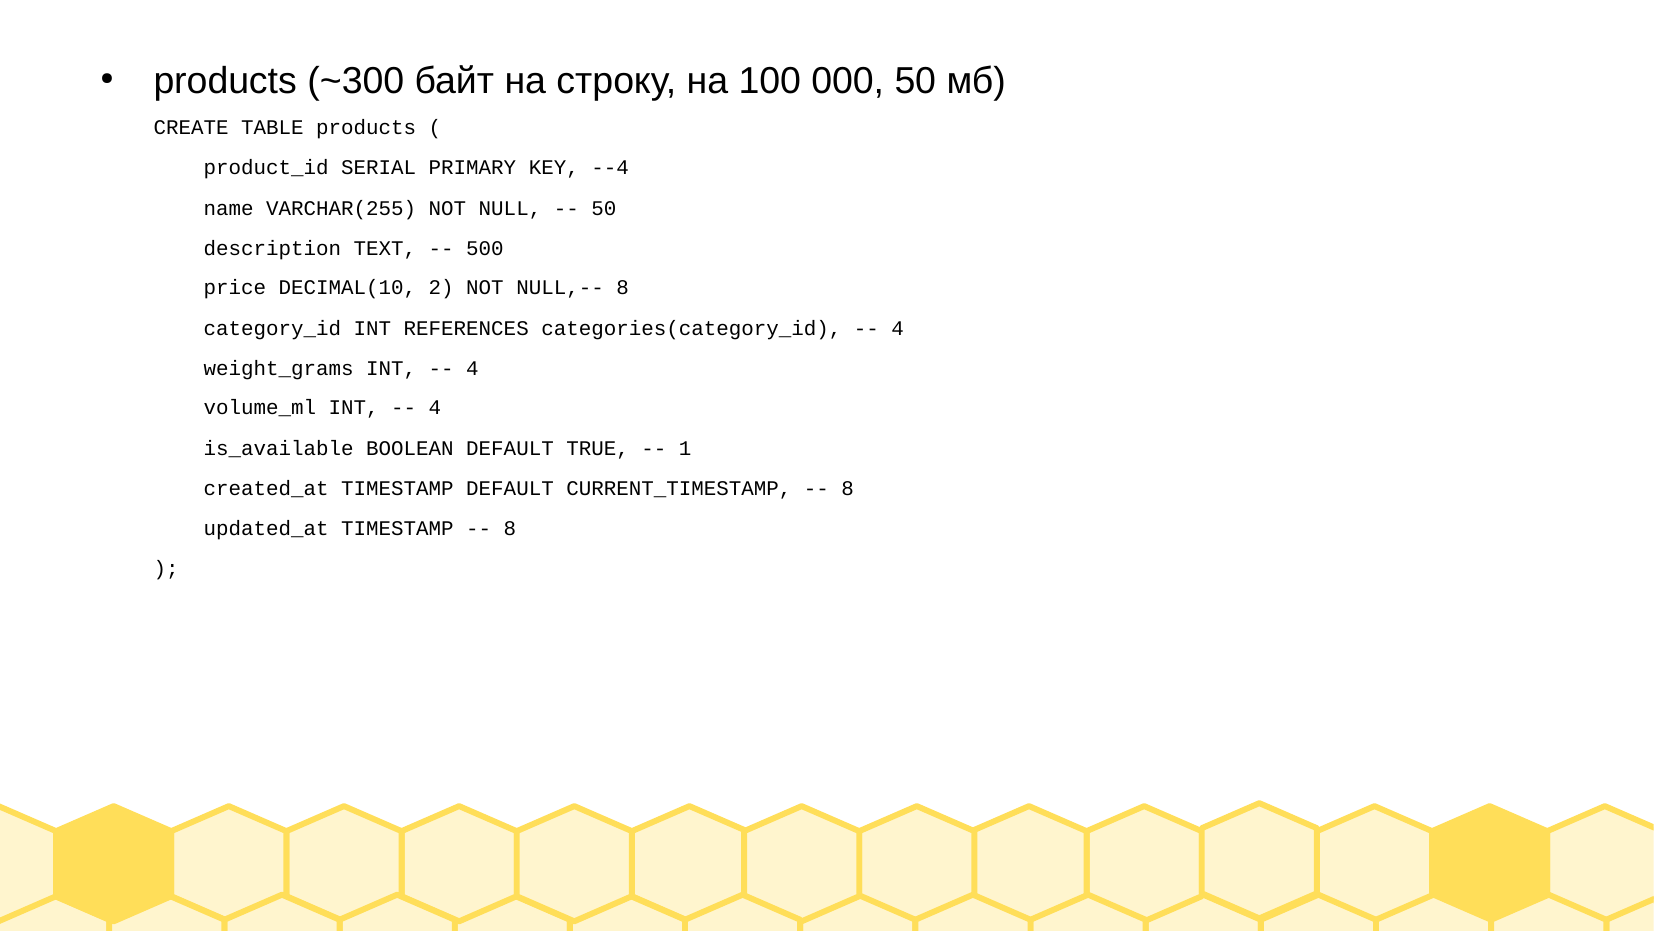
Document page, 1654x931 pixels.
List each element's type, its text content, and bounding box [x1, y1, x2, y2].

list products (~300 байт на строку, на 100 000, 50 мб) CREATE TABLE products ( product_id SERIAL PRIMARY KEY, --4 name VARCHAR(255) NOT NULL, -- 50 description TEXT, -- 500 price DECIMAL(10, 2) NOT NULL,-- 8 category_id INT REFERENCES categories(category_id), -- 4 weight_grams INT, -- 4 volume_ml INT, -- 4 is_available BOOLEAN DEFAULT TRUE, -- 1 created_at TIMESTAMP DEFAULT CURRENT_TIMESTAMP, -- 8 updated_at TIMESTAMP -- 8 ); [82, 59, 1571, 758]
